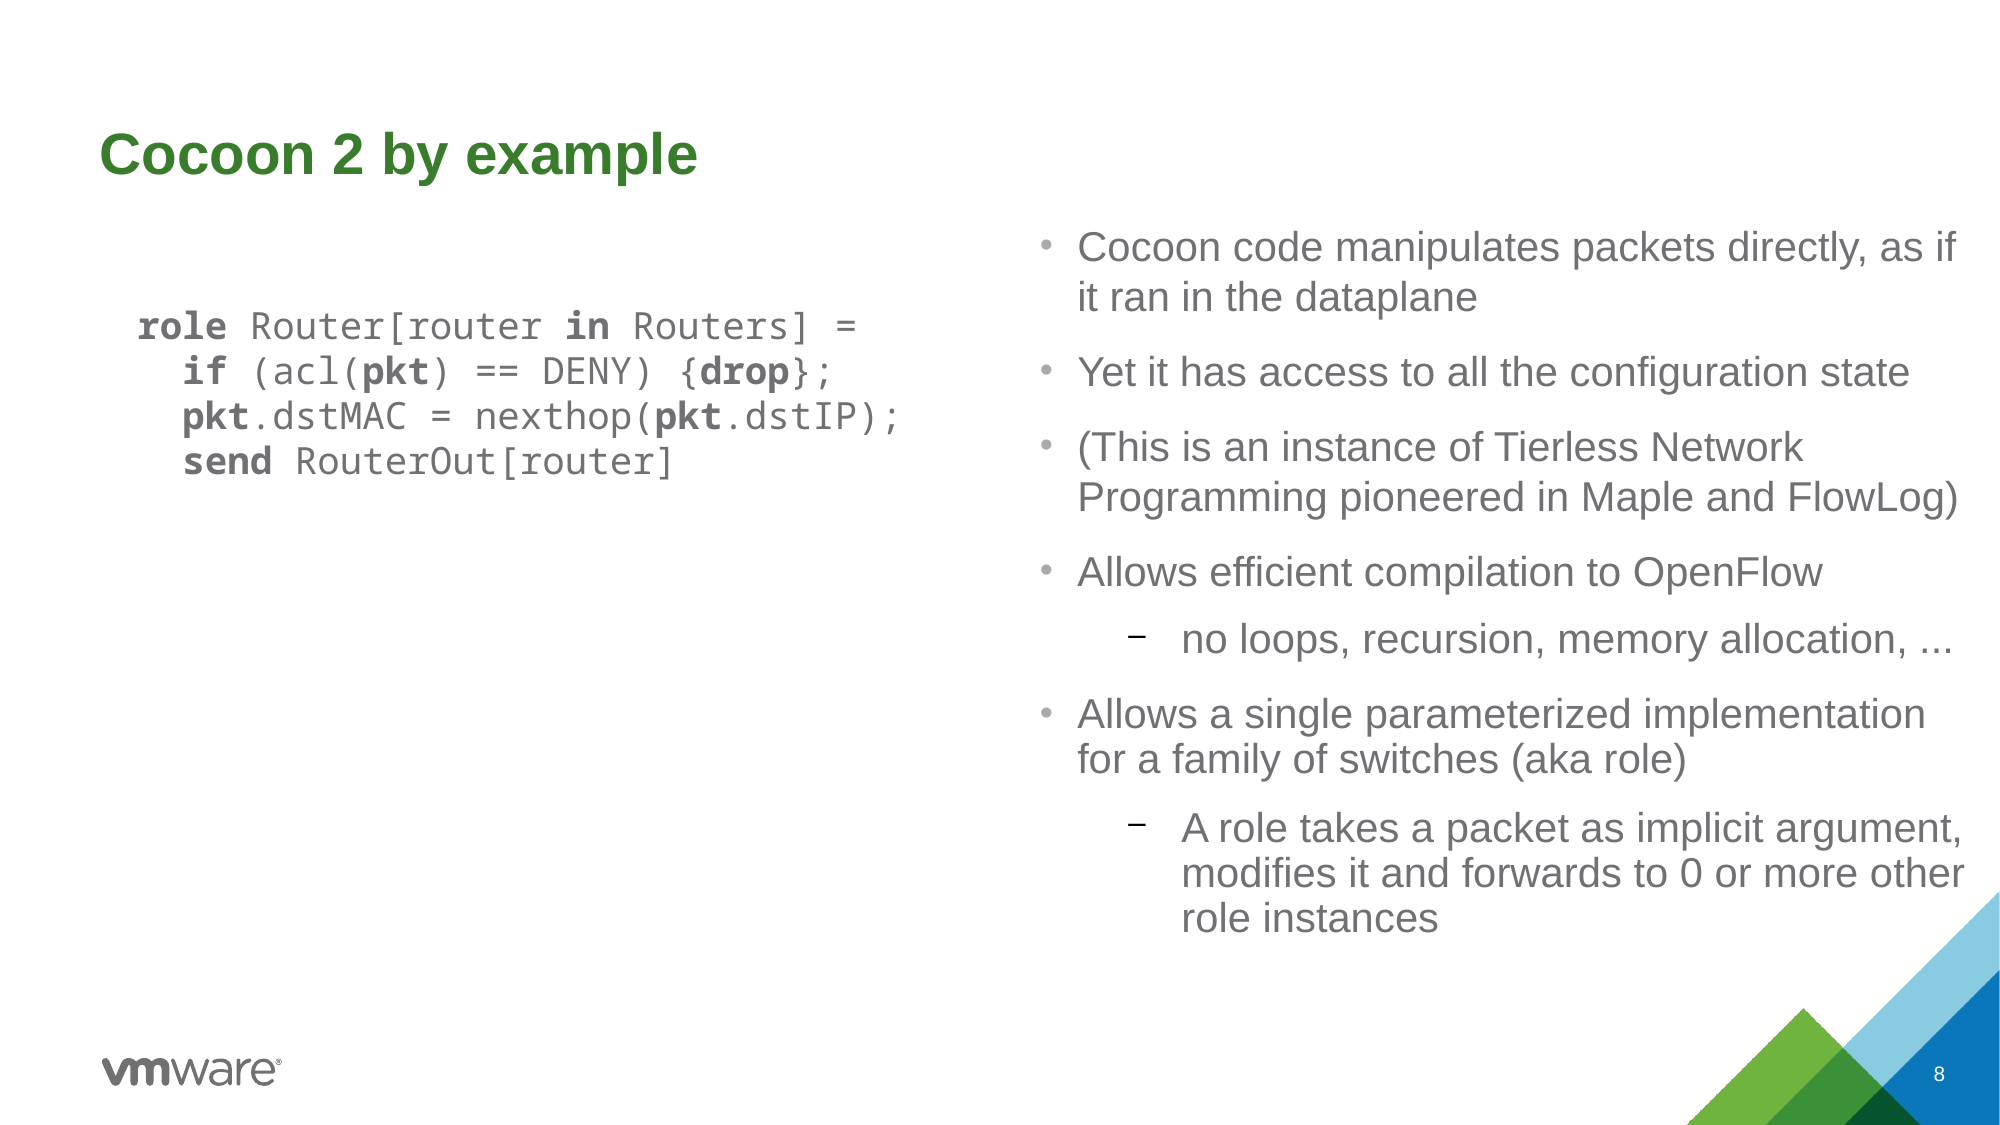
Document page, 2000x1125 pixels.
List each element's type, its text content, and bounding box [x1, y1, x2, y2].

slide_number <number> [1902, 1060, 1977, 1085]
picture [1674, 887, 2000, 1125]
title Cocoon 2 by example [99, 54, 1900, 188]
list Cocoon code manipulates packets directly, as if it ran in the dataplane Yet it has access to all the configuration state (This is an instance of Tierless Network Programming pioneered in Maple and FlowLog) Allows efficient compilation to OpenFlow no loops, recursion, memory allocation, ... Allows a single parameterized implementation for a family of switches (aka role) A role takes a packet as implicit argument, modifies it and forwards to 0 or more other role instances [1039, 219, 1981, 870]
list role Router[router in Routers] = if (acl(pkt) == DENY) {drop}; pkt.dstMAC = nexthop(pkt.dstIP); send RouterOut[router] [99, 301, 960, 1065]
